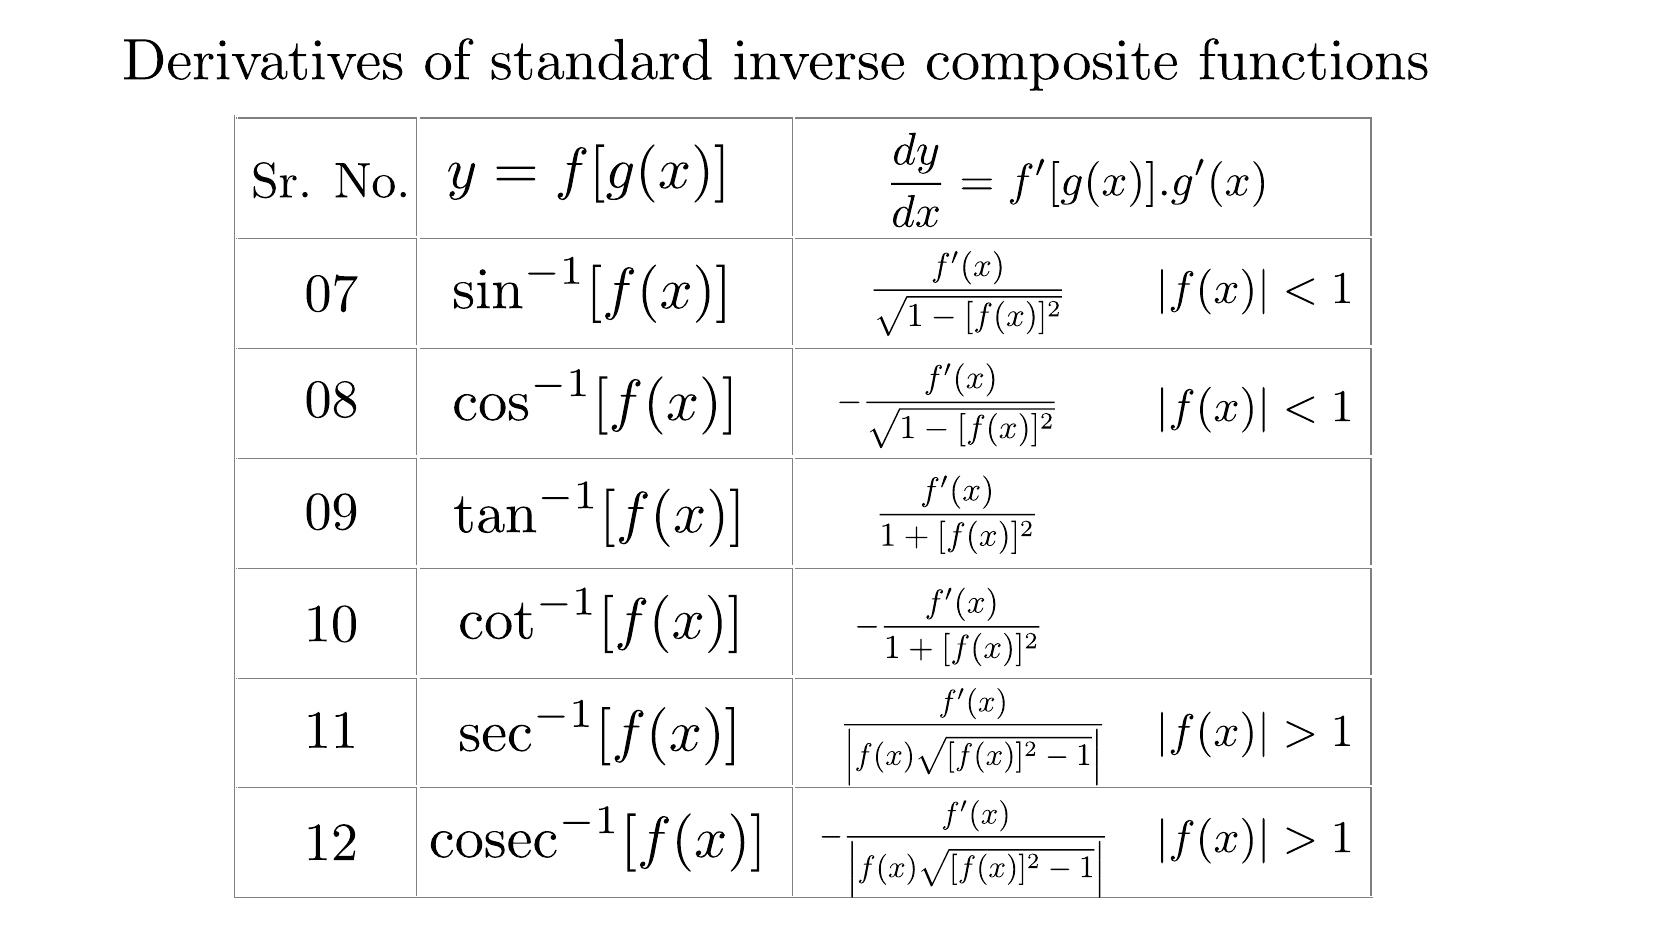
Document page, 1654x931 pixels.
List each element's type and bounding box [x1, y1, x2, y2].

text_box [454, 368, 731, 435]
table_cell [420, 569, 792, 675]
text_box [1157, 817, 1351, 864]
table_cell [795, 788, 1370, 895]
text_box [460, 587, 737, 654]
text_box [844, 687, 1103, 786]
title [47, 37, 1607, 910]
table_cell [795, 349, 1370, 455]
table_cell [238, 569, 416, 675]
text_box [855, 587, 1040, 667]
text_box [306, 711, 354, 748]
table_cell [420, 459, 792, 565]
text_box [1157, 386, 1351, 433]
text_box [306, 605, 356, 643]
text_box [891, 132, 1264, 228]
table_cell [795, 569, 1370, 675]
table_cell [238, 349, 416, 455]
table_cell [795, 679, 1370, 785]
text_box [873, 250, 1062, 337]
table_header [420, 119, 792, 236]
table_cell [238, 679, 416, 785]
table_cell [420, 788, 792, 895]
text_box [1157, 711, 1350, 758]
table_cell [238, 459, 416, 565]
table_cell [795, 239, 1370, 345]
text_box [838, 363, 1055, 449]
text_box [879, 475, 1035, 554]
table_cell [238, 239, 416, 345]
table_header [238, 119, 416, 236]
table_cell [238, 788, 416, 895]
table_cell [420, 239, 792, 345]
text_box [454, 481, 739, 547]
text_box [306, 824, 356, 861]
text_box [454, 256, 725, 323]
text_box [820, 800, 1105, 898]
text_box [448, 144, 724, 203]
text_box [1157, 268, 1350, 315]
text_box [460, 699, 734, 766]
table_cell [420, 349, 792, 455]
text_box [124, 38, 1428, 91]
text_box [306, 493, 357, 531]
text_box [430, 805, 760, 872]
text_box [253, 162, 406, 199]
table_header [795, 119, 1370, 236]
text_box [306, 274, 358, 313]
table_cell [795, 459, 1370, 565]
table_cell [420, 679, 792, 785]
text_box [306, 380, 357, 419]
